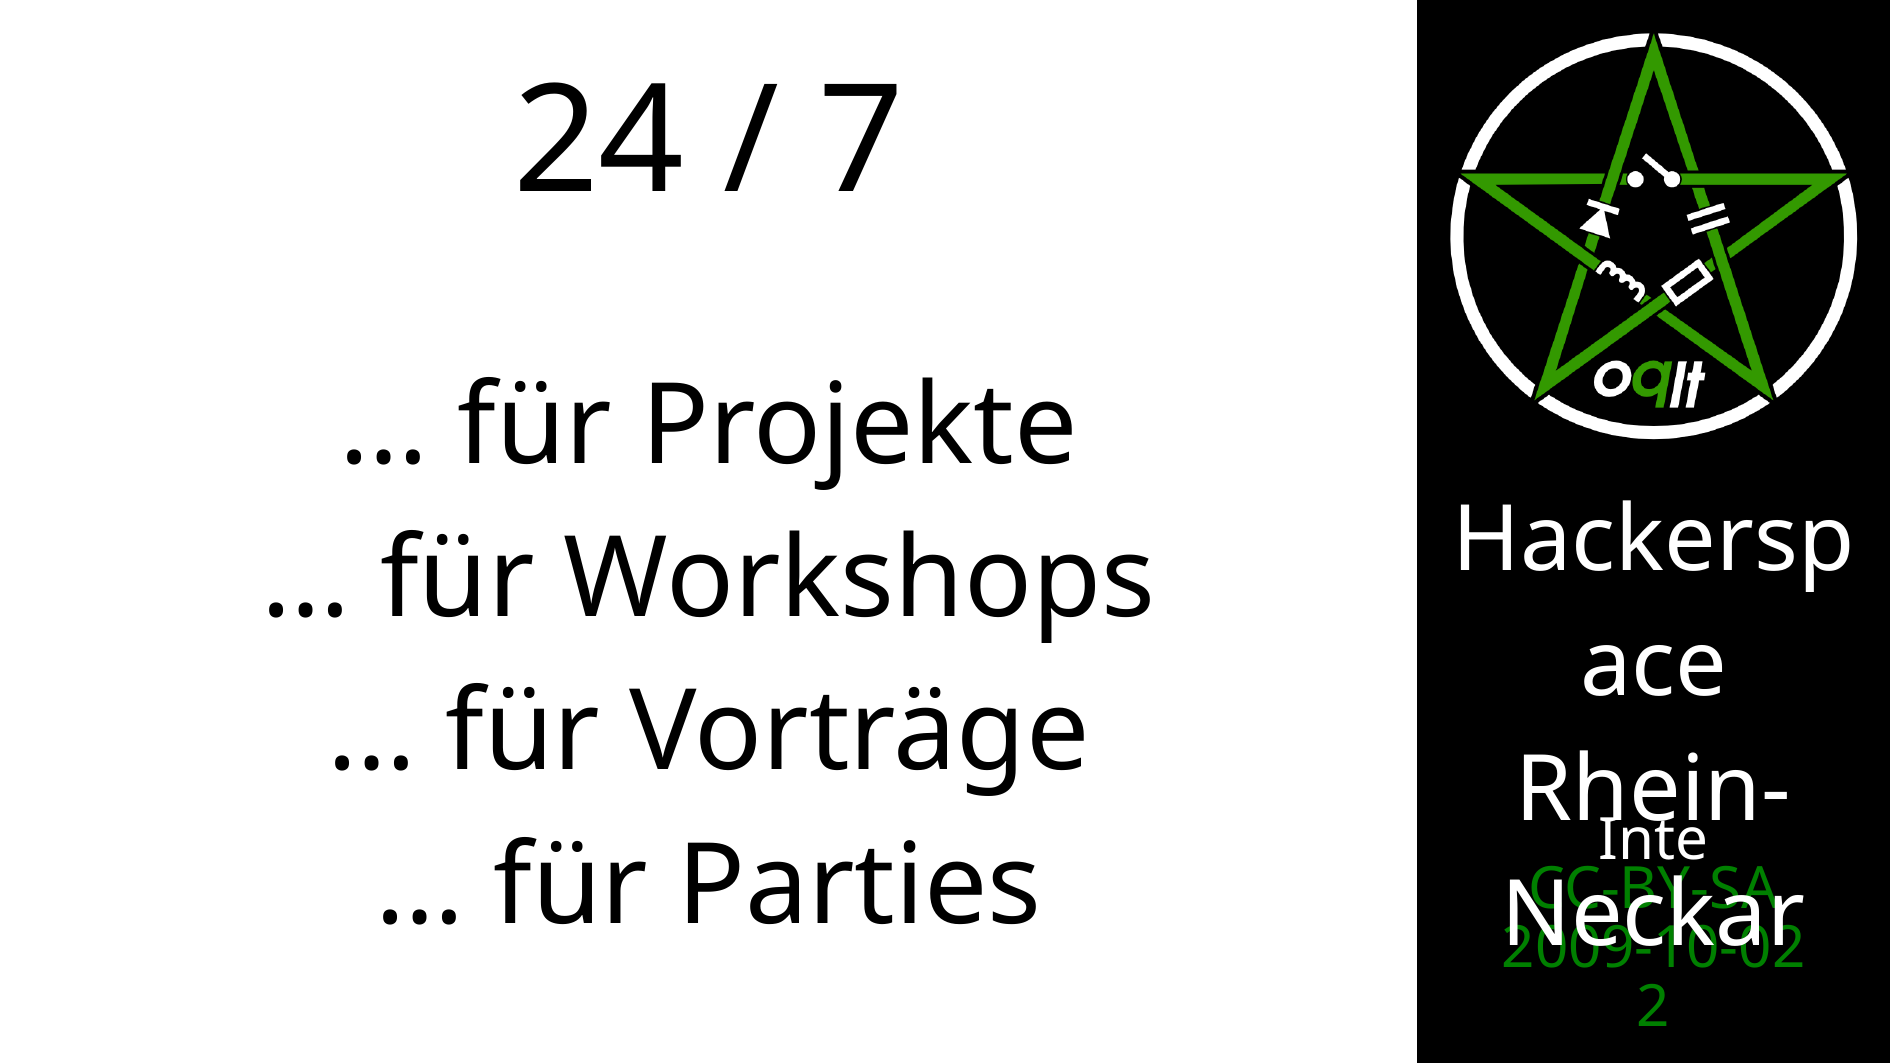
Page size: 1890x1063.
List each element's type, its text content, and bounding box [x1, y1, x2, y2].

title 24 / 7 [29, 36, 1388, 229]
subtitle … für Projekte … für Workshops … für Vorträge … für Parties [29, 273, 1388, 1027]
picture [1446, 29, 1861, 443]
